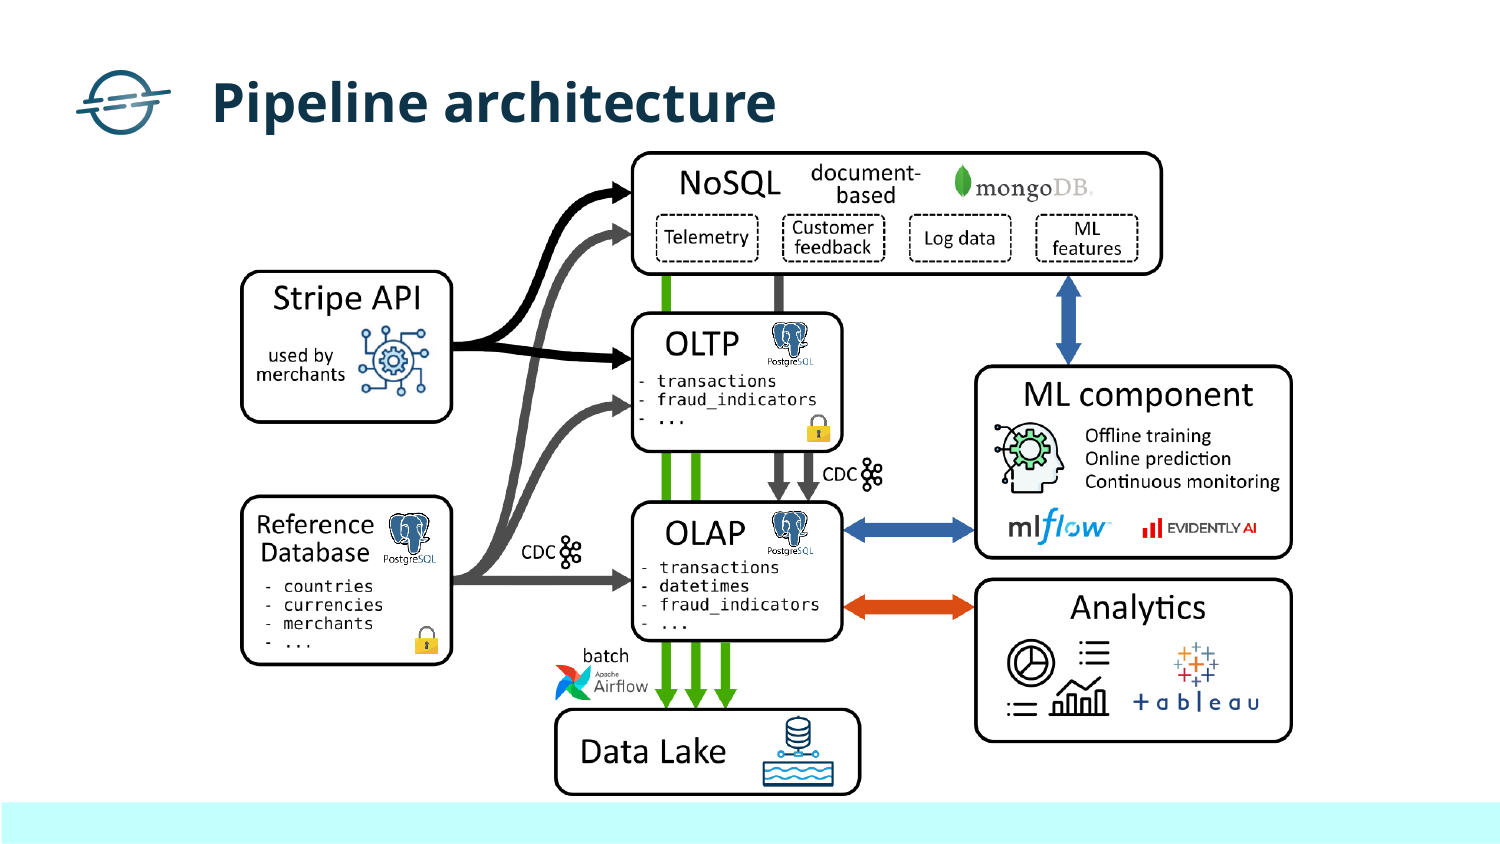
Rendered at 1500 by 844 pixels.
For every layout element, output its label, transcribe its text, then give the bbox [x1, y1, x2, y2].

picture [240, 151, 1293, 796]
text_box [1, 802, 1500, 844]
title Pipeline architecture [196, 53, 874, 155]
picture [76, 70, 171, 135]
